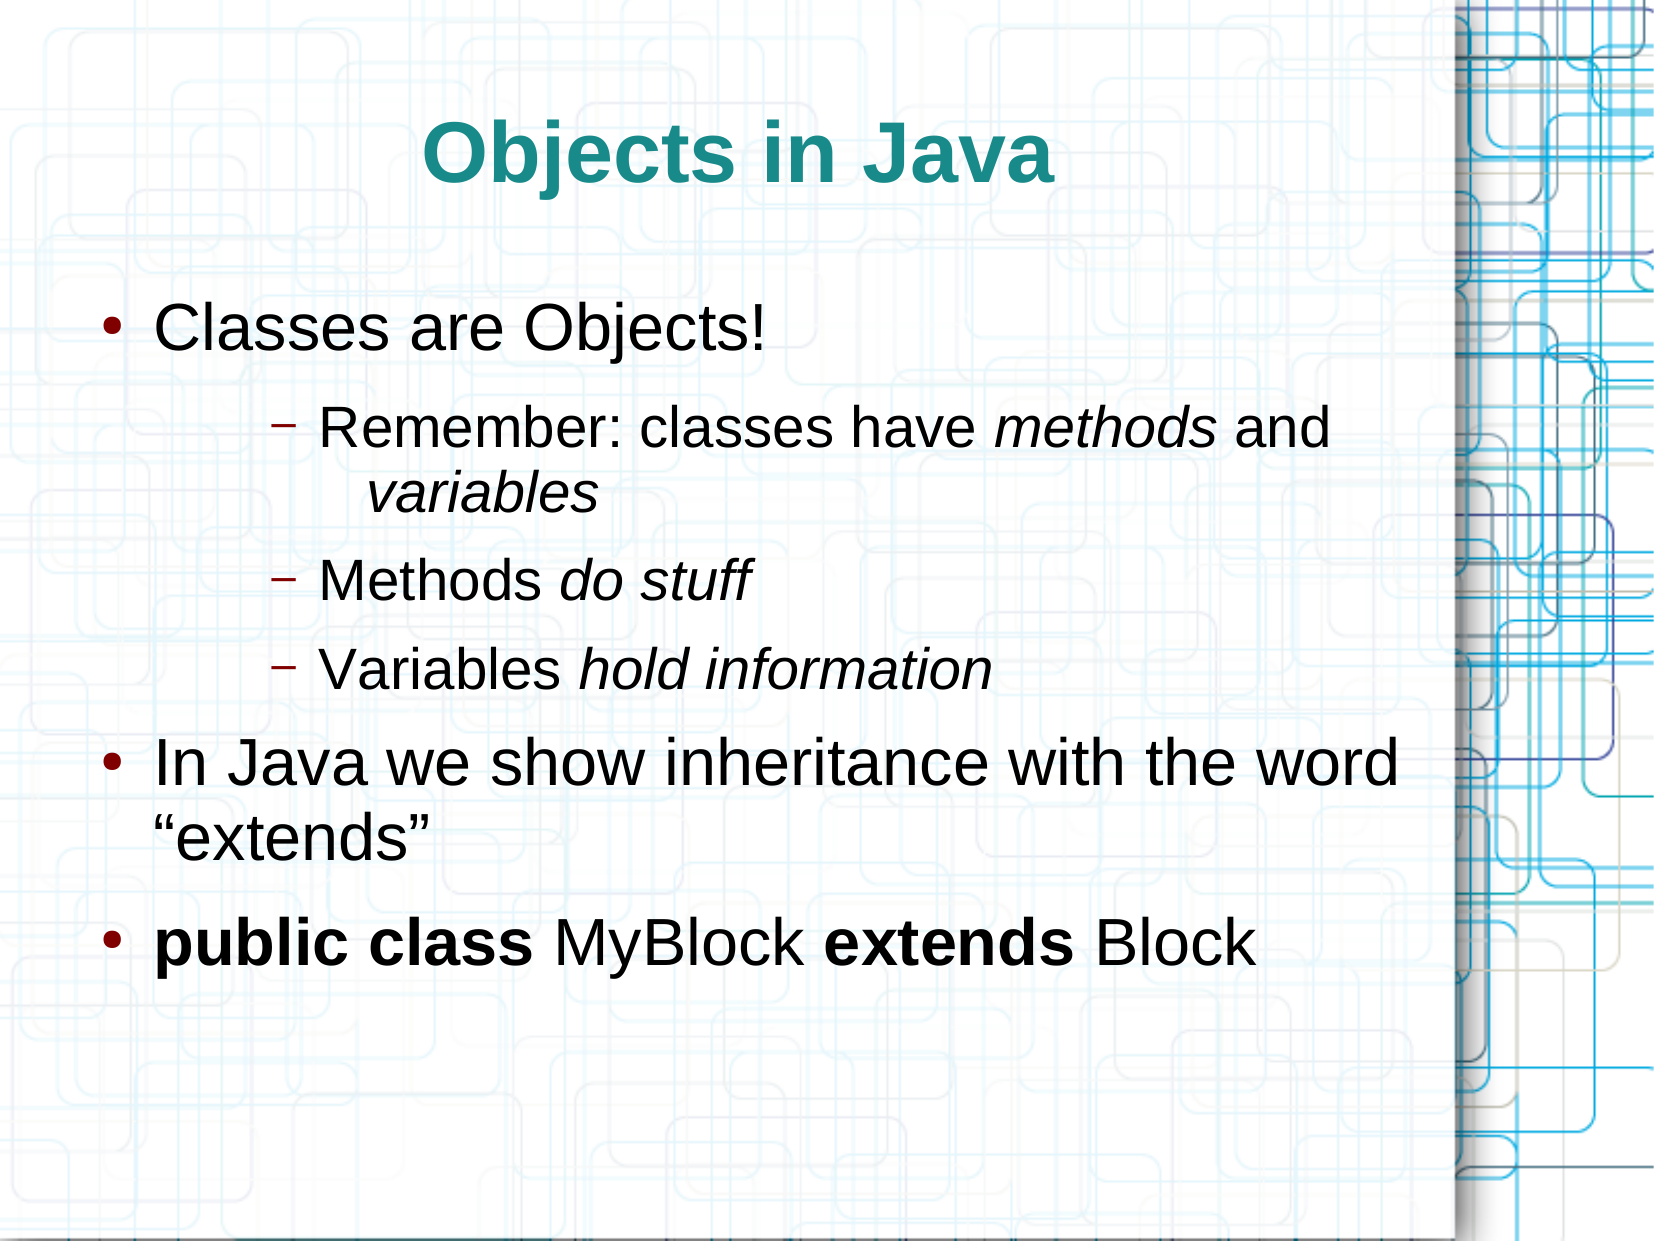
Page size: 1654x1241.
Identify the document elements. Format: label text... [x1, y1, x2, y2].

title Objects in Java [59, 49, 1418, 257]
list Classes are Objects! Remember: classes have methods and variables Methods do stuff Variables hold information In Java we show inheritance with the word “extends” public class MyBlock extends Block [82, 290, 1418, 1010]
picture [0, 0, 1654, 1241]
